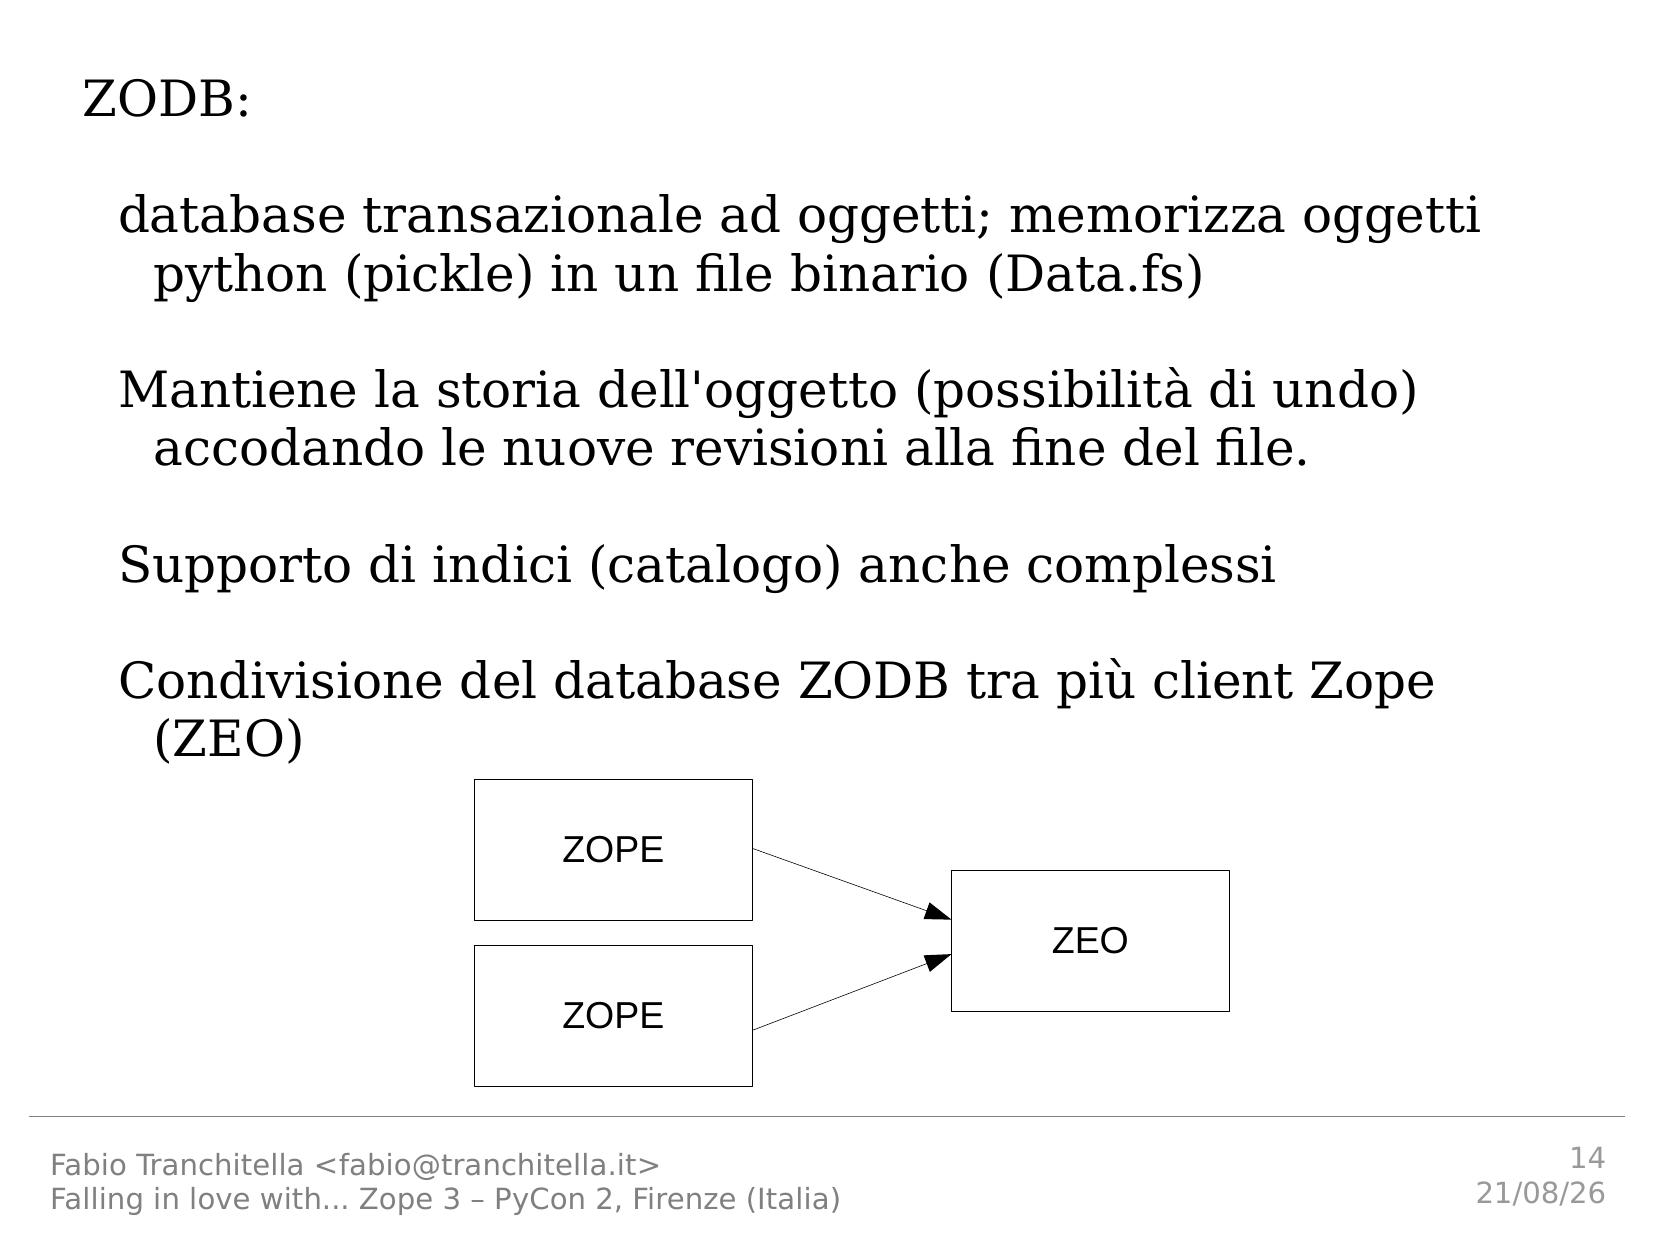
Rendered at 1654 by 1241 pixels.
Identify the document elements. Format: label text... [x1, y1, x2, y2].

text_box ZOPE [474, 945, 753, 1087]
text_box ZEO [951, 870, 1230, 1012]
text_box ZOPE [474, 779, 753, 921]
subtitle ZODB: database transazionale ad oggetti; memorizza oggetti python (pickle) in un file binario (Data.fs) Mantiene la storia dell'oggetto (possibilità di undo) accodando le nuove revisioni alla fine del file. Supporto di indici (catalogo) anche complessi Condivisione del database ZODB tra più client Zope (ZEO) [82, 59, 1571, 780]
